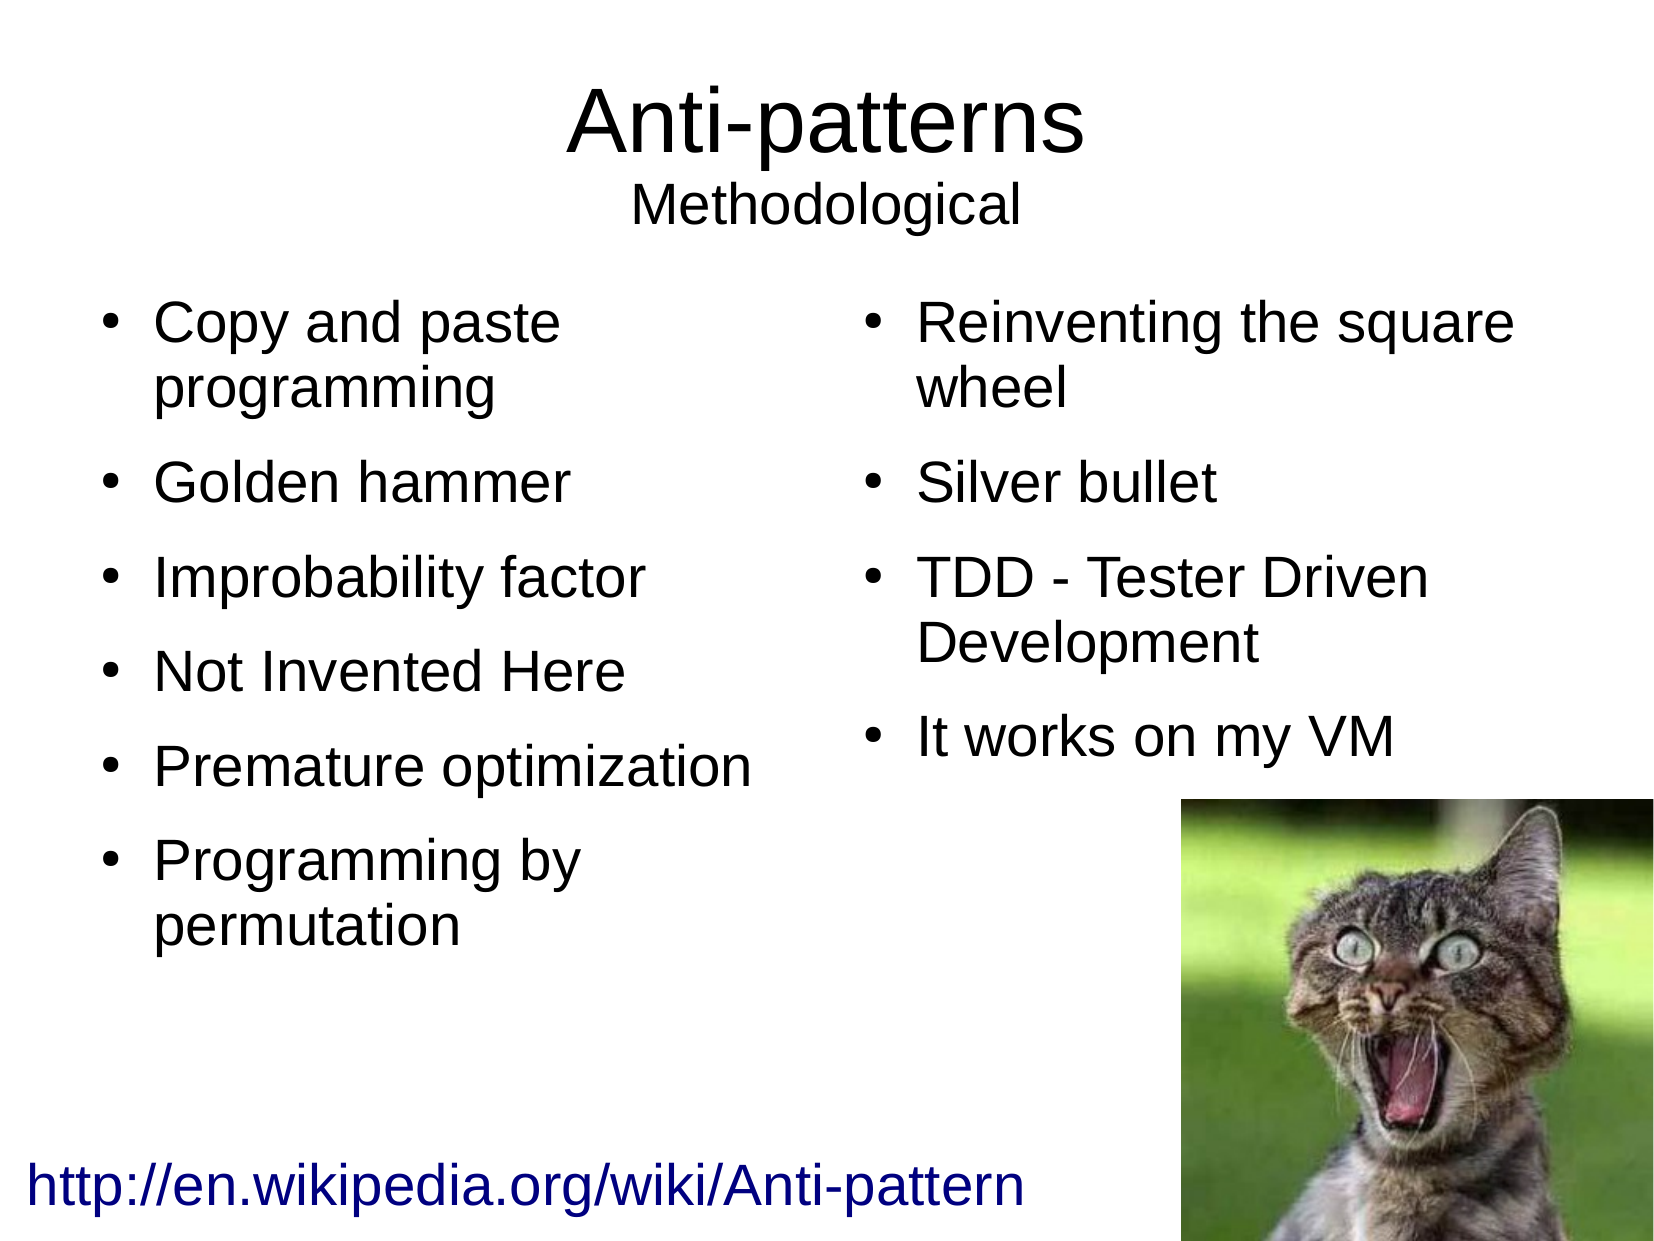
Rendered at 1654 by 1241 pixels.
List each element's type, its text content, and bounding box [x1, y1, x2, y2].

list Reinventing the square wheel Silver bullet TDD - Tester Driven Development It works on my VM [845, 290, 1572, 1010]
text_box http://en.wikipedia.org/wiki/Anti-pattern [11, 1145, 1181, 1241]
list Copy and paste programming Golden hammer Improbability factor Not Invented Here Premature optimization Programming by permutation [82, 290, 809, 1010]
picture [1181, 799, 1654, 1241]
title Anti-patterns Methodological [82, 49, 1571, 257]
